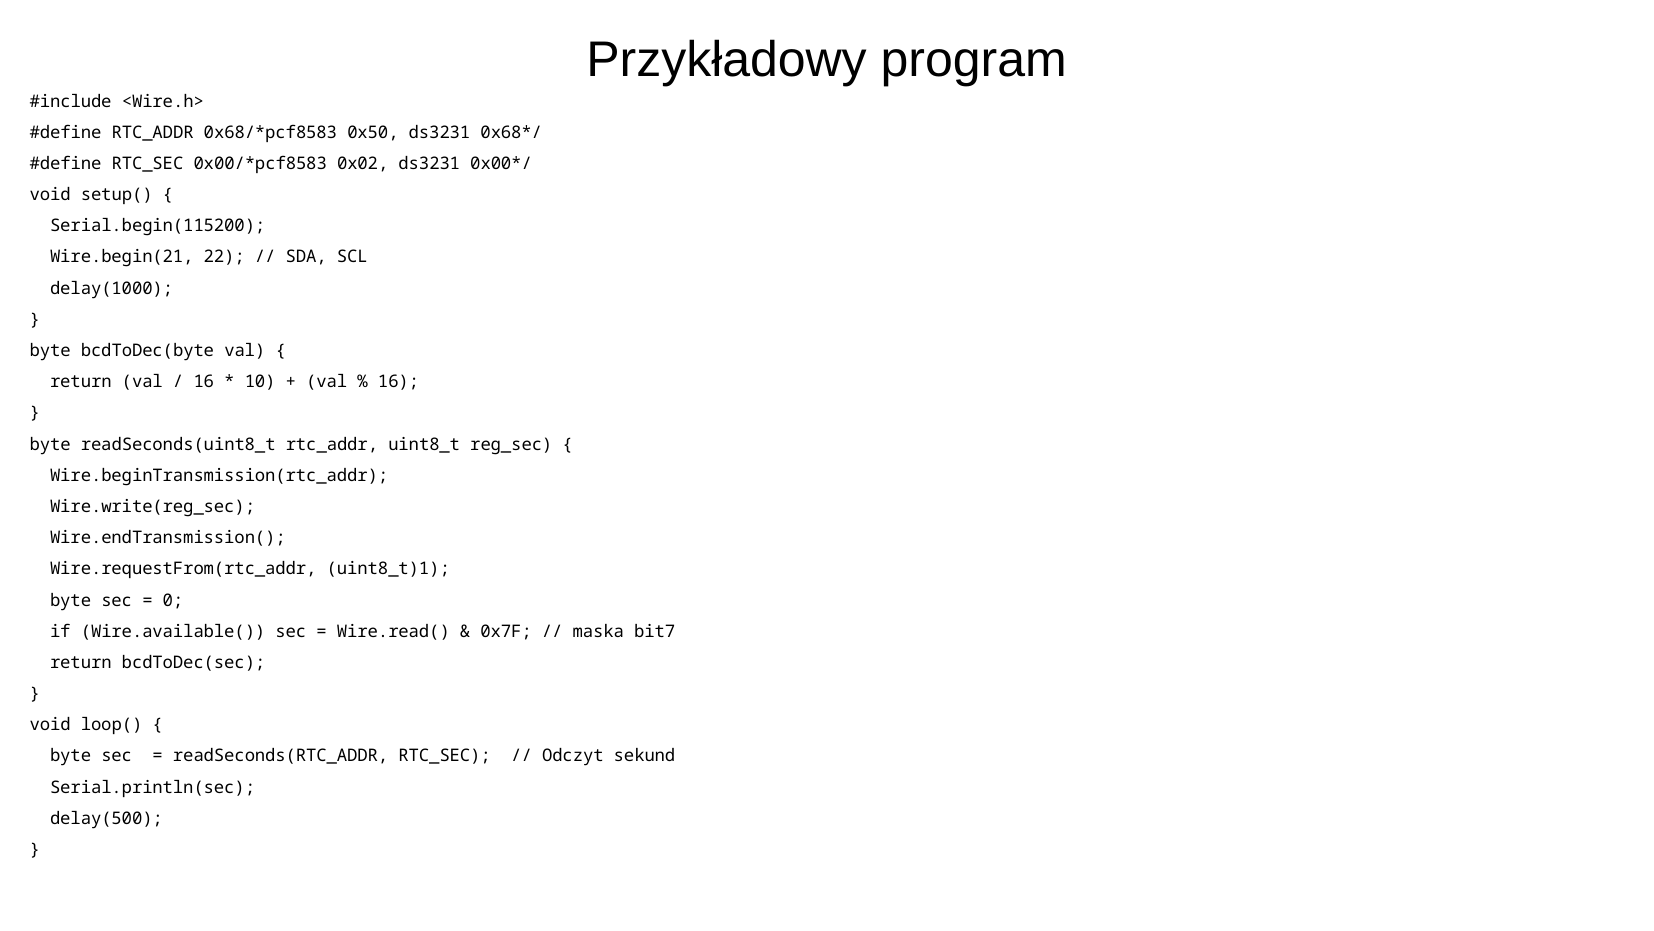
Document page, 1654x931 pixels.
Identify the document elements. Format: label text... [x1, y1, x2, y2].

list #include <Wire.h> #define RTC_ADDR 0x68/*pcf8583 0x50, ds3231 0x68*/ #define RTC_SEC 0x00/*pcf8583 0x02, ds3231 0x00*/ void setup() { Serial.begin(115200); Wire.begin(21, 22); // SDA, SCL delay(1000); } byte bcdToDec(byte val) { return (val / 16 * 10) + (val % 16); } byte readSeconds(uint8_t rtc_addr, uint8_t reg_sec) { Wire.beginTransmission(rtc_addr); Wire.write(reg_sec); Wire.endTransmission(); Wire.requestFrom(rtc_addr, (uint8_t)1); byte sec = 0; if (Wire.available()) sec = Wire.read() & 0x7F; // maska bit7 return bcdToDec(sec); } void loop() { byte sec = readSeconds(RTC_ADDR, RTC_SEC); // Odczyt sekund Serial.println(sec); delay(500); } [29, 88, 1625, 886]
title Przykładowy program [29, 29, 1625, 88]
